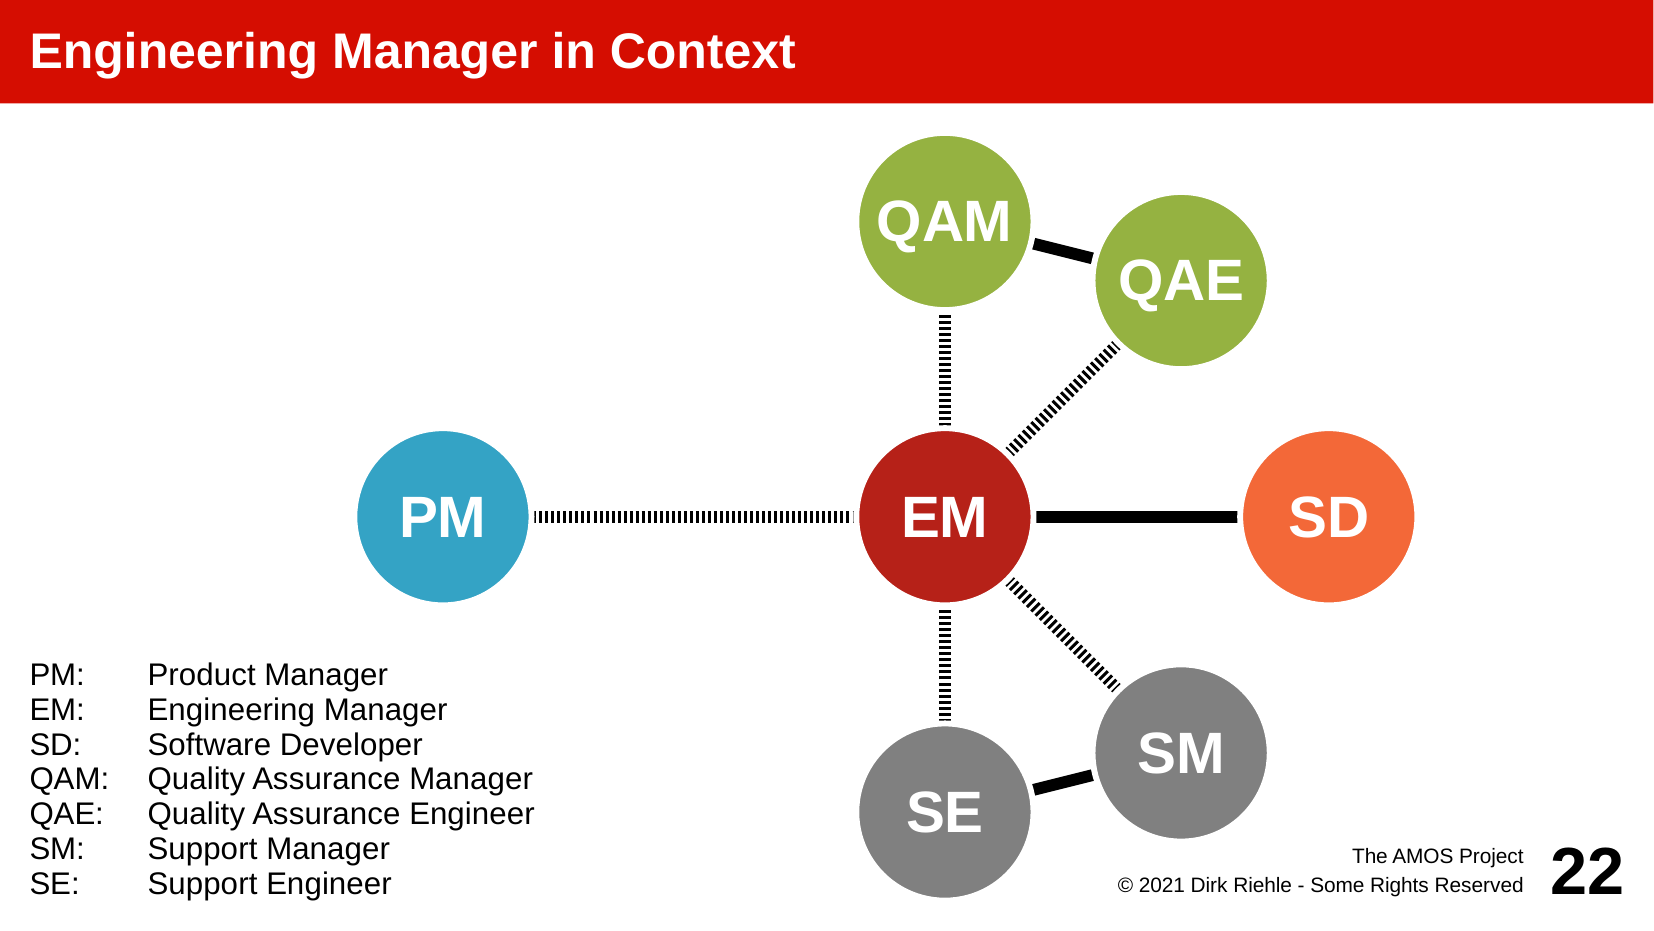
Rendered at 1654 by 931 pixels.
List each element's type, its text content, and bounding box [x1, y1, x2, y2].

text_box QAM [856, 132, 1034, 311]
text_box PM [354, 428, 532, 606]
title Engineering Manager in Context [0, 0, 1654, 104]
text_box PM: Product Manager EM: Engineering Manager SD: Software Developer QAM: Quality Assurance Manager QAE: Quality Assurance Engineer SM: Support Manager SE: Support Engineer [0, 369, 1182, 931]
text_box SE [856, 723, 1034, 901]
text_box QAE [1092, 191, 1270, 370]
text_box EM [856, 428, 1034, 606]
text_box SD [1240, 428, 1418, 606]
text_box SM [1092, 664, 1270, 842]
